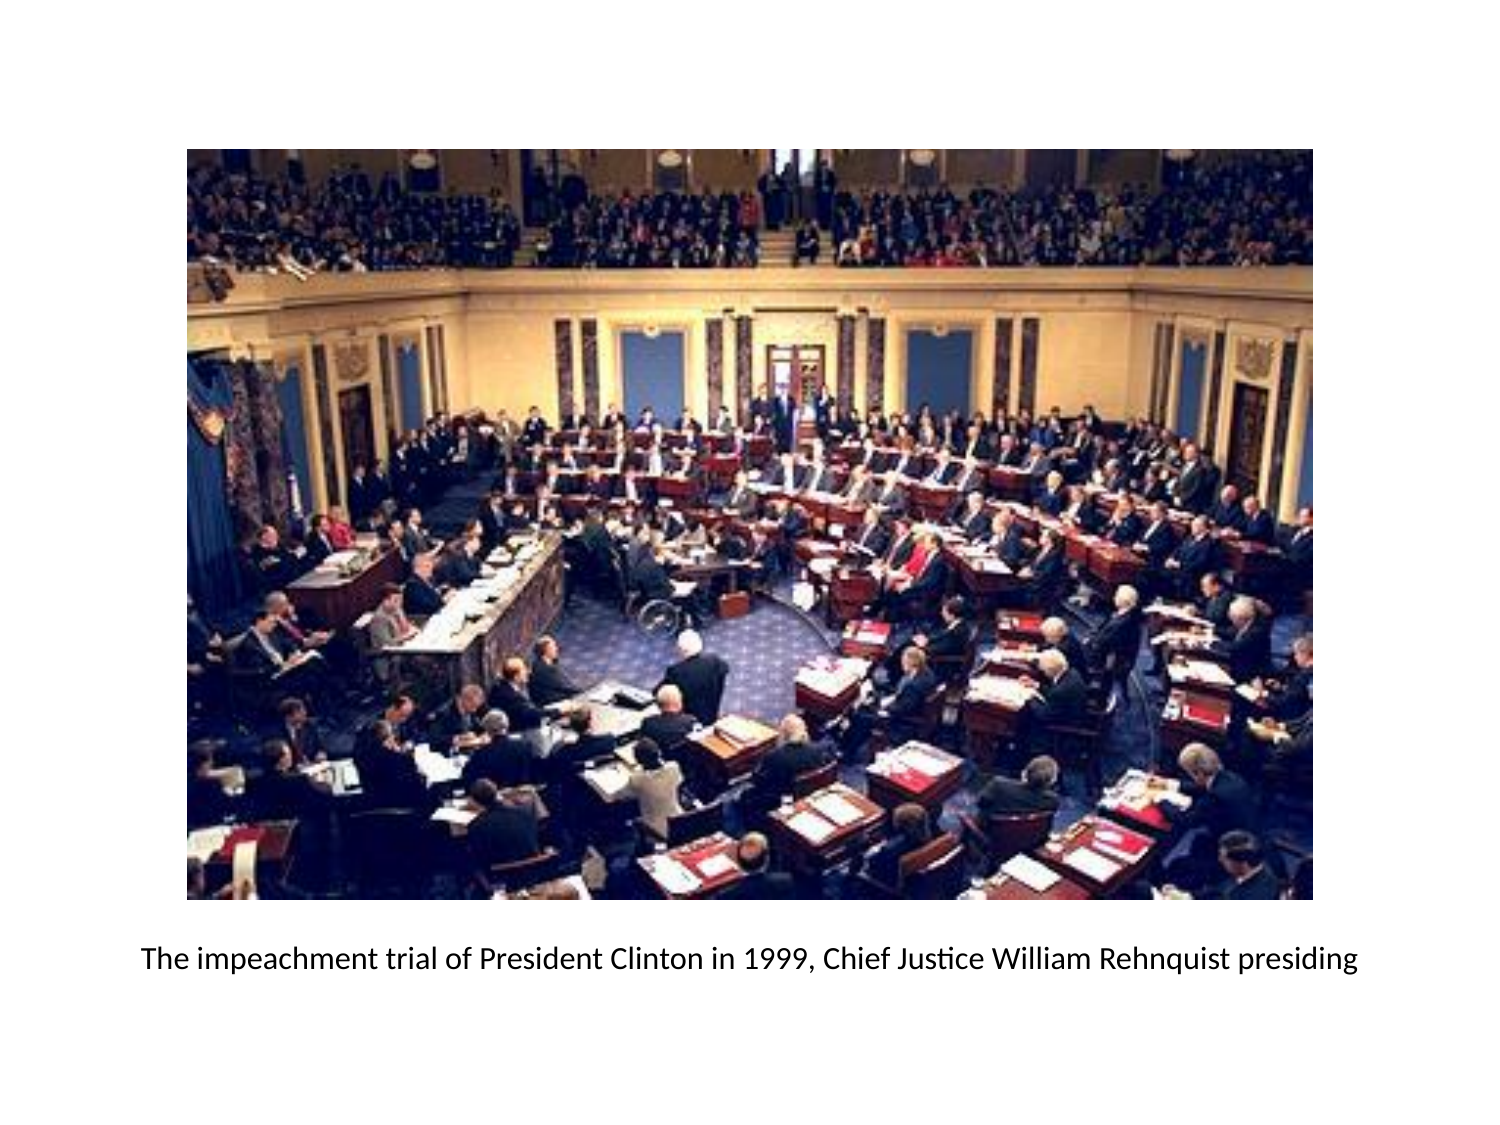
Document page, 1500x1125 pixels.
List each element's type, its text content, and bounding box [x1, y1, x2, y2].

text_box The impeachment trial of President Clinton in 1999, Chief Justice William Rehnquist presiding [126, 929, 1374, 984]
picture [187, 149, 1313, 900]
